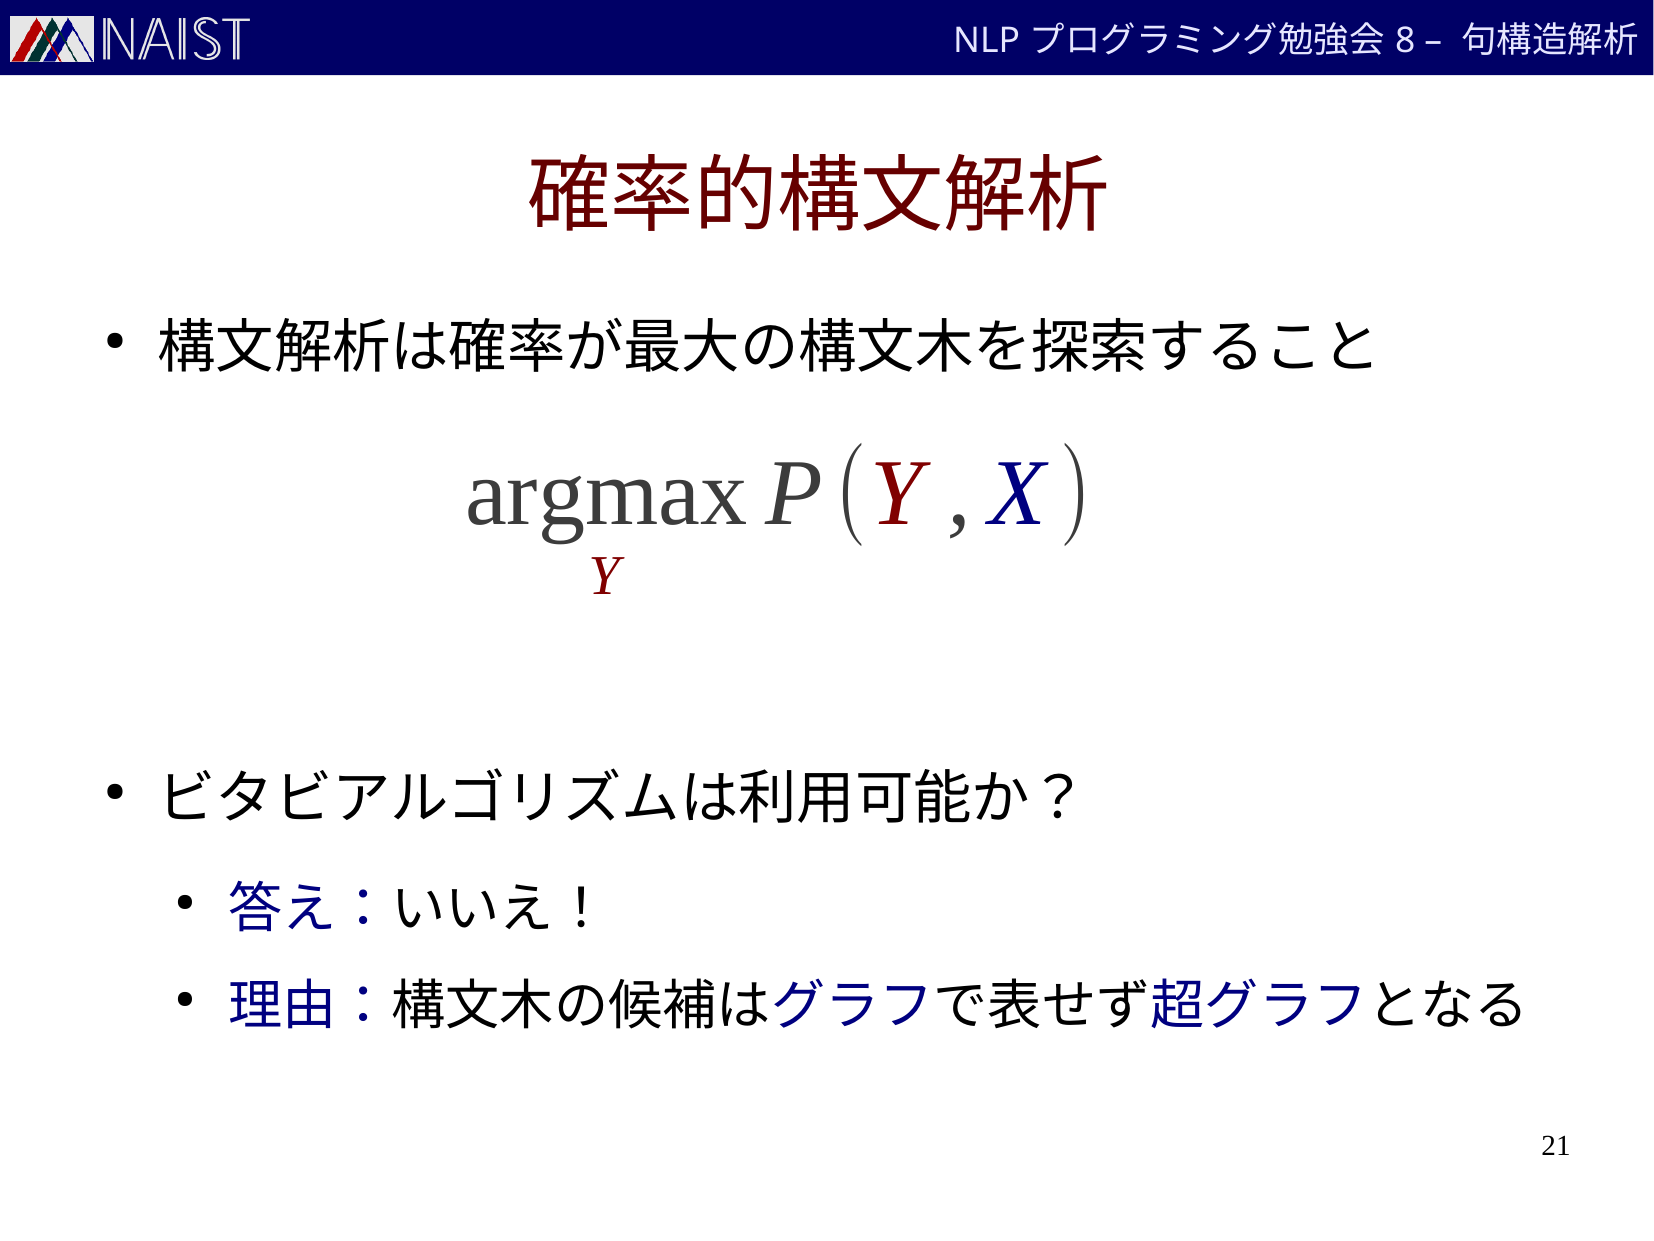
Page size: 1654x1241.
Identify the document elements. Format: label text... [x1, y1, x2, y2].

list 構文解析は確率が最大の構文木を探索すること ビタビアルゴリズムは利用可能か？ 答え：いいえ！ 理由：構文木の候補はグラフで表せず超グラフとなる [86, 300, 1576, 1119]
title 確率的構文解析 [75, 92, 1564, 285]
picture [102, 17, 251, 60]
picture [10, 16, 94, 62]
chart [441, 436, 1112, 606]
